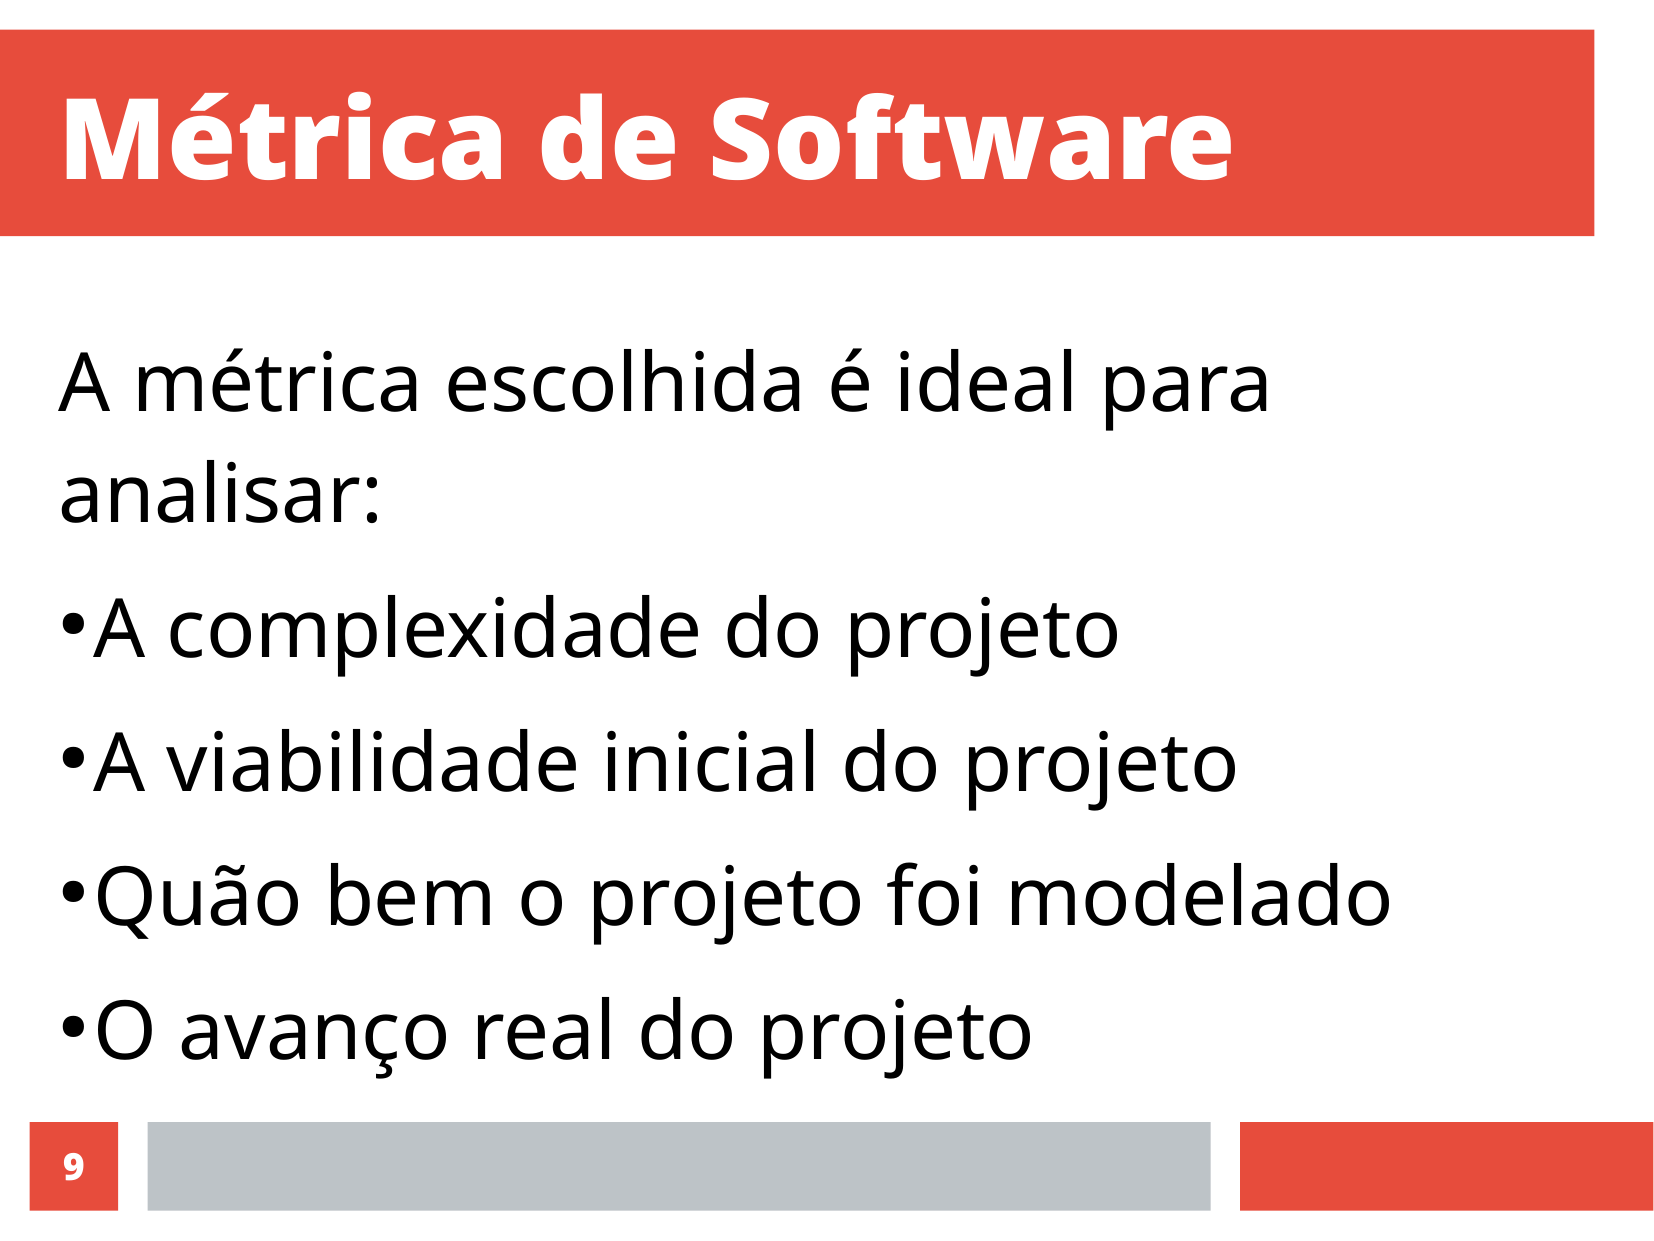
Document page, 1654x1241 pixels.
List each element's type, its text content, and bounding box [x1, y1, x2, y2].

title Métrica de Software [59, 59, 1595, 207]
list A métrica escolhida é ideal para analisar: A complexidade do projeto A viabilidade inicial do projeto Quão bem o projeto foi modelado O avanço real do projeto [59, 324, 1565, 1093]
